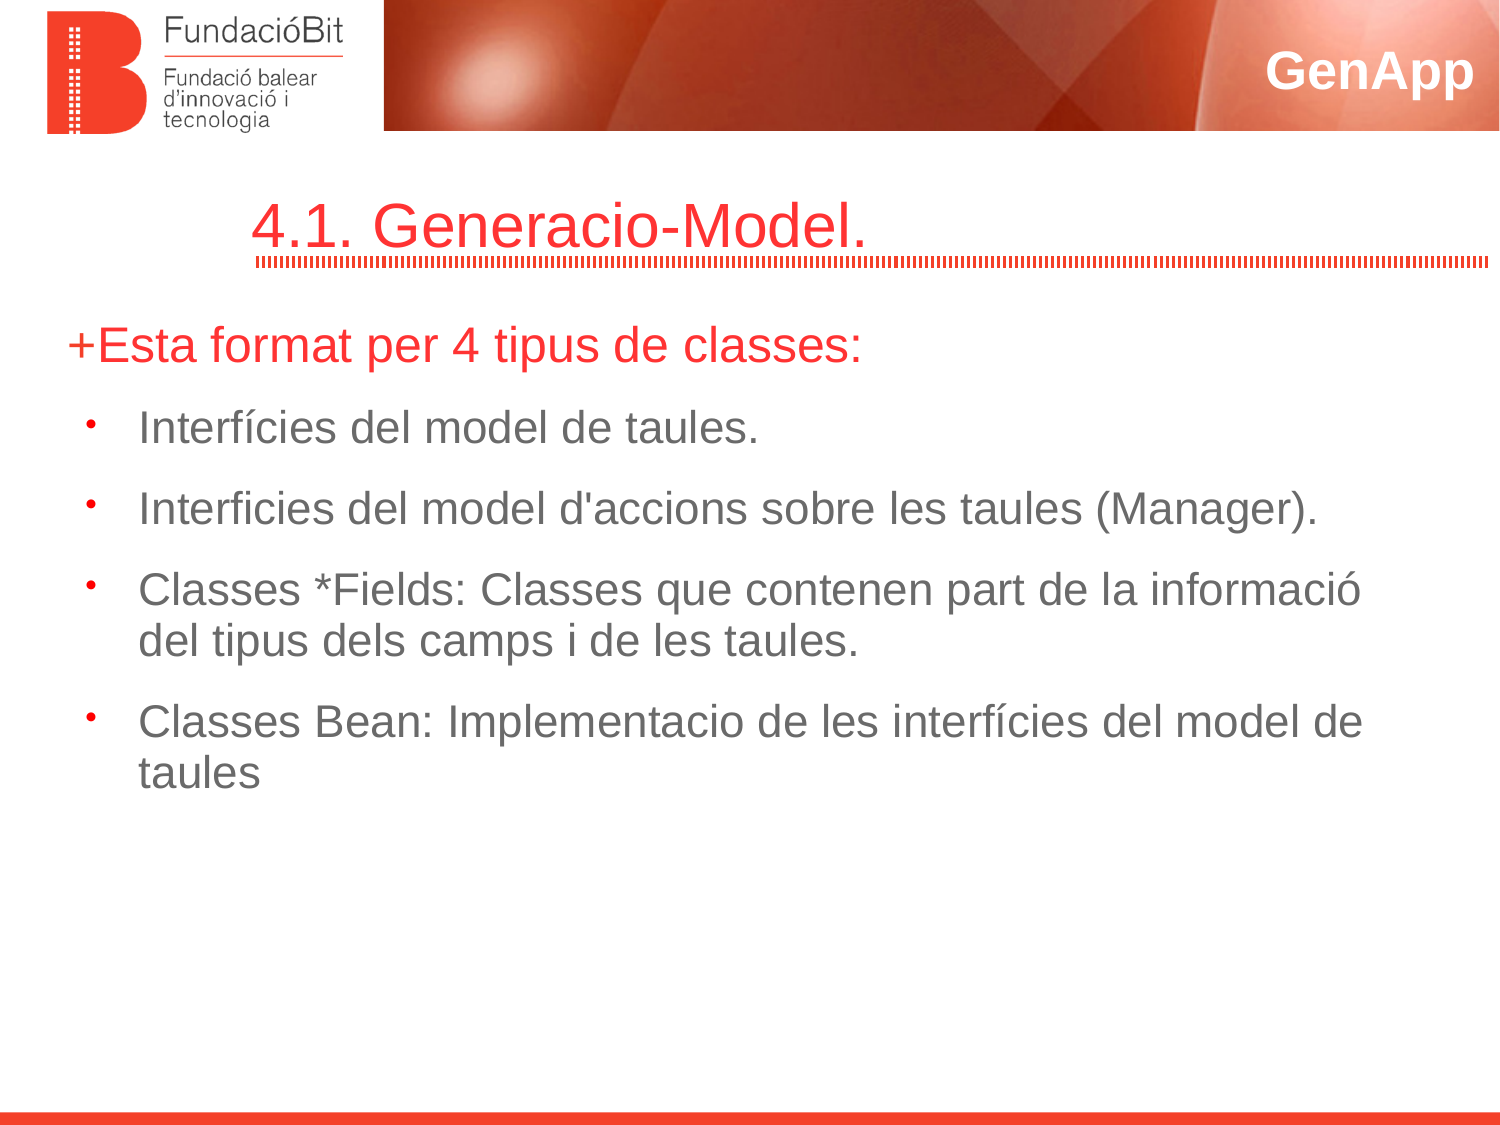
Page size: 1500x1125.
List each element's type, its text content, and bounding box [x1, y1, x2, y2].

title GenApp [324, 19, 1477, 123]
text_box 4.1. Generacio-Model. [78, 190, 1300, 266]
list +Esta format per 4 tipus de classes: Interfícies del model de taules. Interficies del model d'accions sobre les taules (Manager). Classes *Fields: Classes que contenen part de la informació del tipus dels camps i de les taules. Classes Bean: Implementacio de les interfícies del model de taules [67, 317, 1418, 939]
picture [383, 0, 1500, 131]
picture [47, 11, 343, 134]
